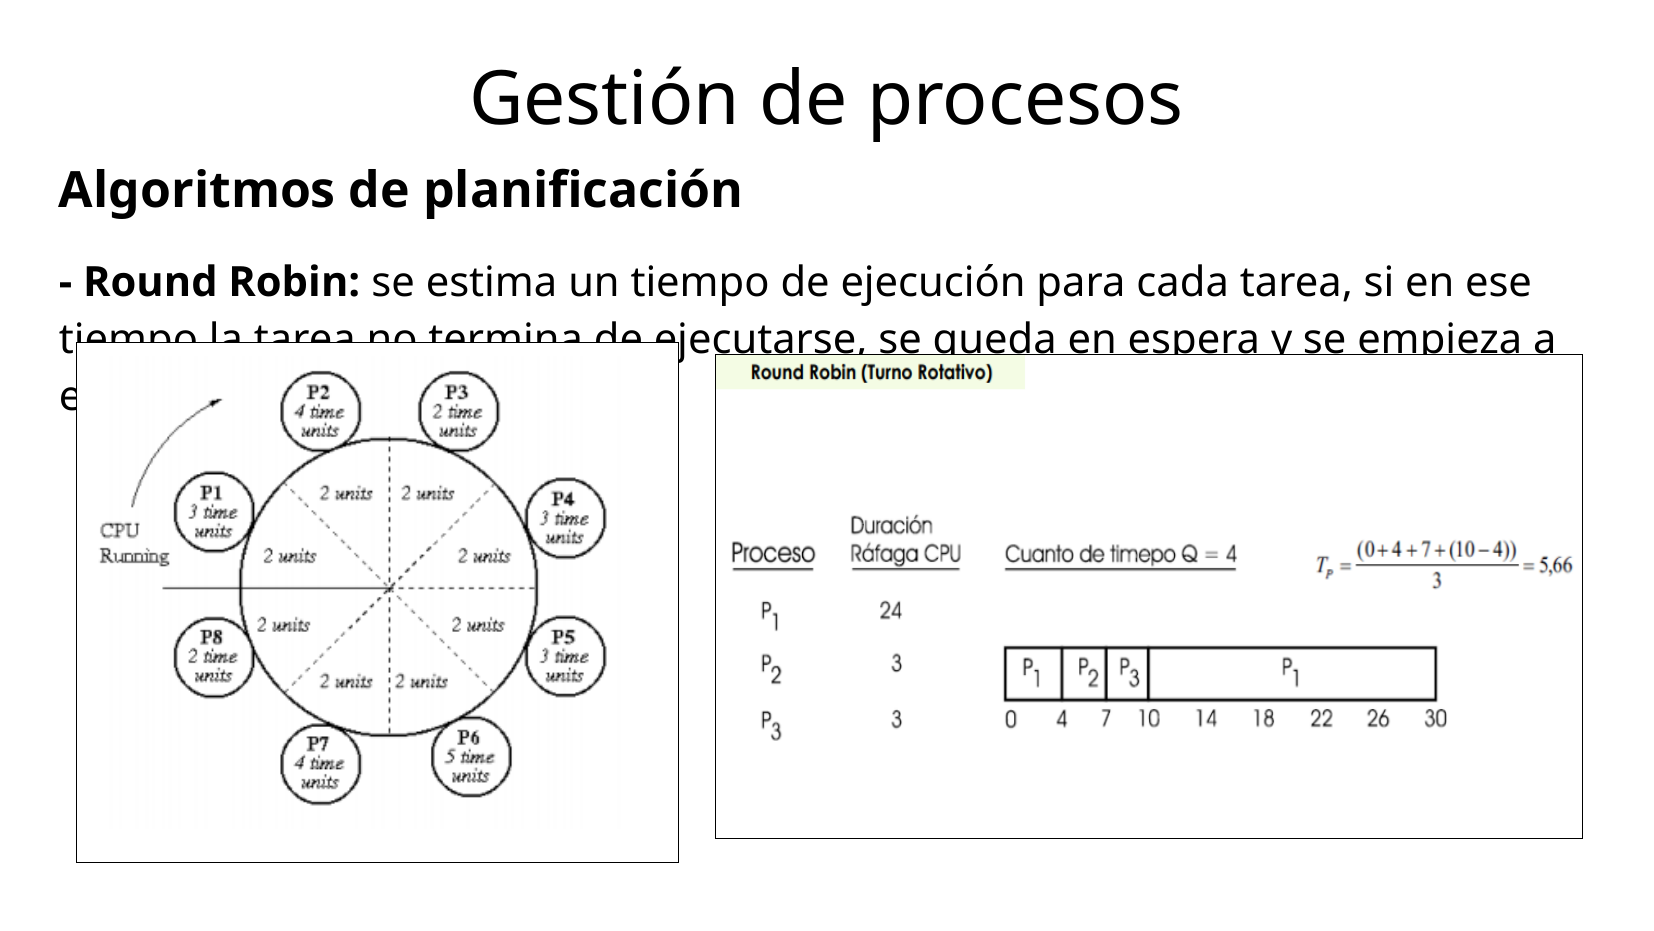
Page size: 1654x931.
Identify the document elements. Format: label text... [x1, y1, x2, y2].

picture [76, 342, 679, 863]
list Algoritmos de planificación - Round Robin: se estima un tiempo de ejecución para cada tarea, si en ese tiempo la tarea no termina de ejecutarse, se queda en espera y se empieza a ejecutar la siguiente tarea. [59, 153, 1595, 886]
picture [715, 354, 1583, 839]
title Gestión de procesos [82, 42, 1571, 148]
